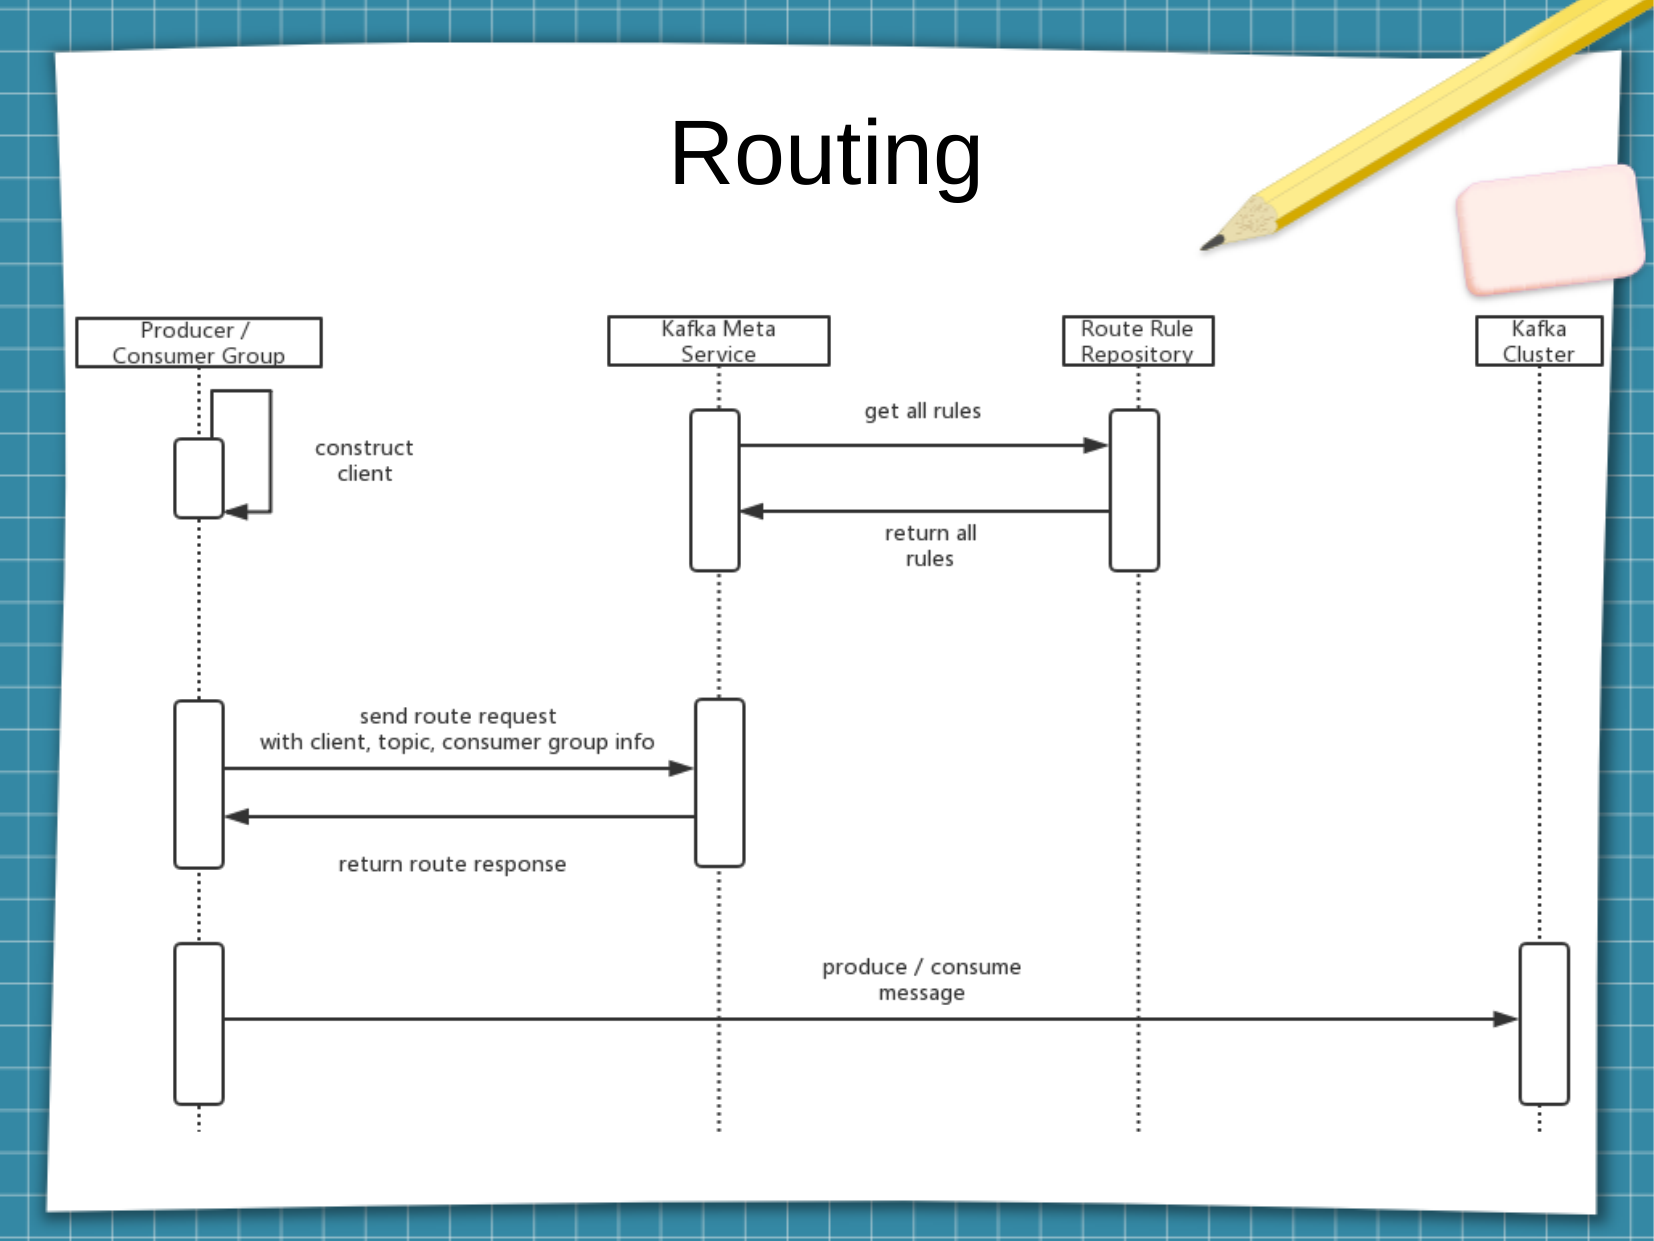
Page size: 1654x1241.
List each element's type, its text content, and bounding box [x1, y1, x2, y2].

title Routing [82, 49, 1571, 240]
picture [0, 0, 1654, 1241]
